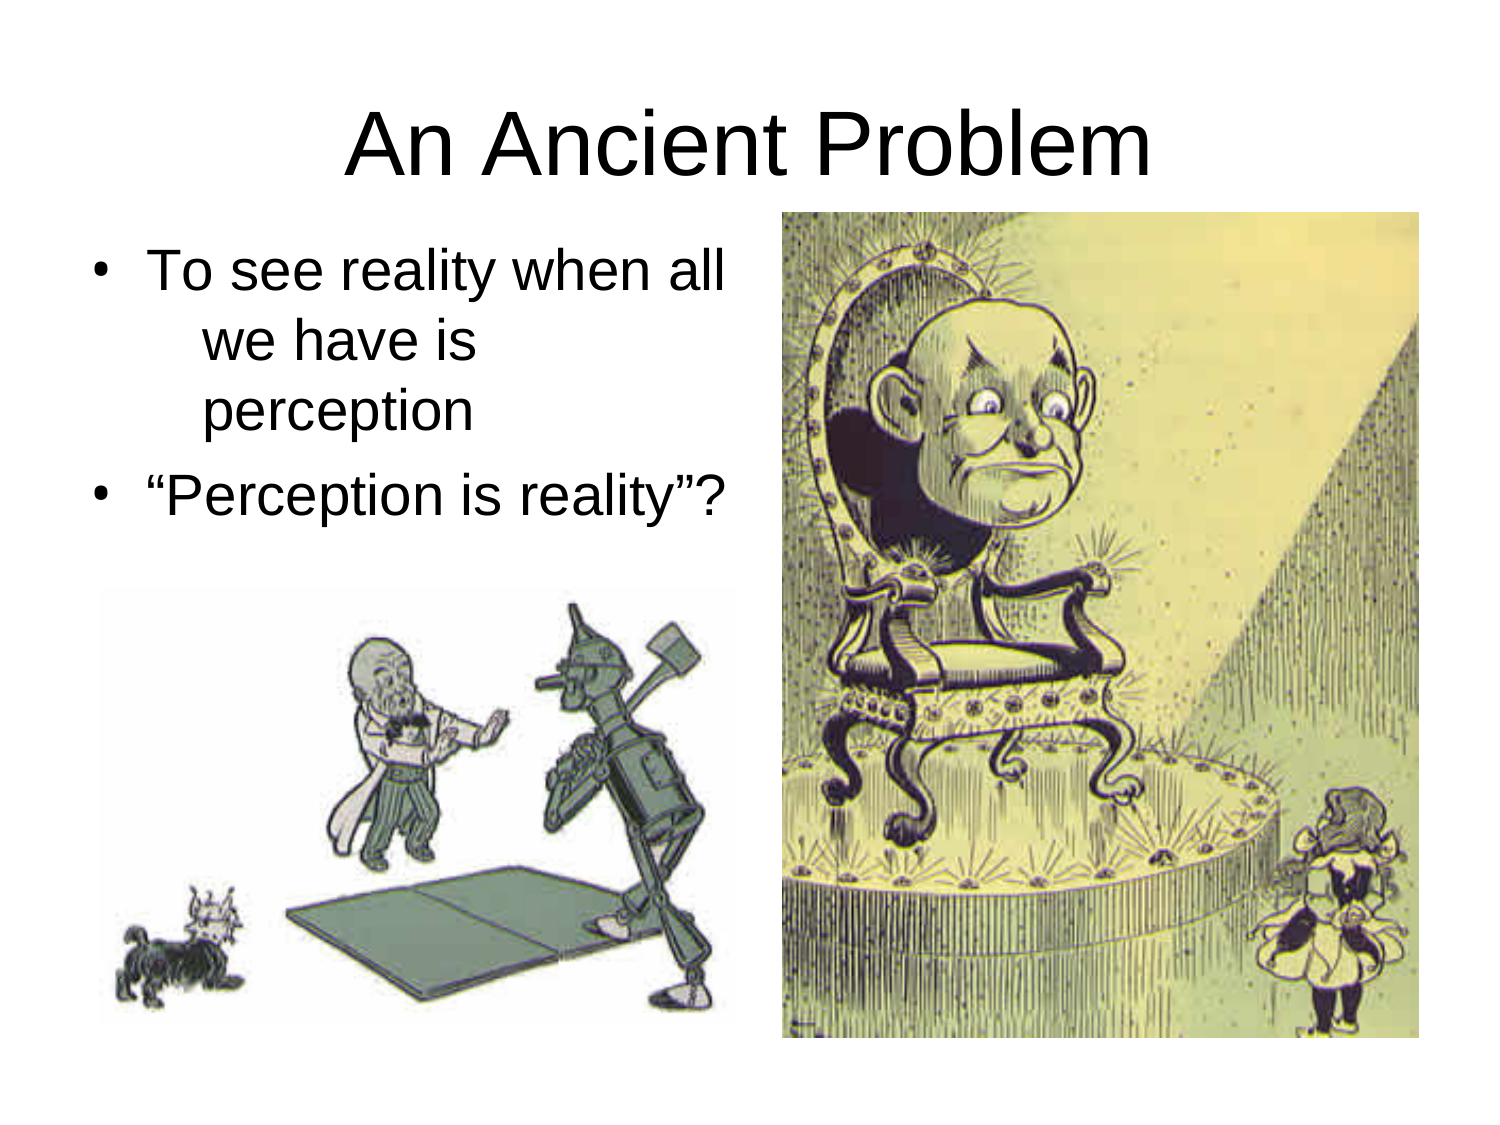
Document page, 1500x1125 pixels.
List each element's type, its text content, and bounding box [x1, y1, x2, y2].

picture [99, 587, 738, 1026]
title An Ancient Problem [75, 45, 1426, 233]
picture [782, 212, 1419, 1038]
list To see reality when all we have is perception “Perception is reality”? [75, 224, 763, 651]
